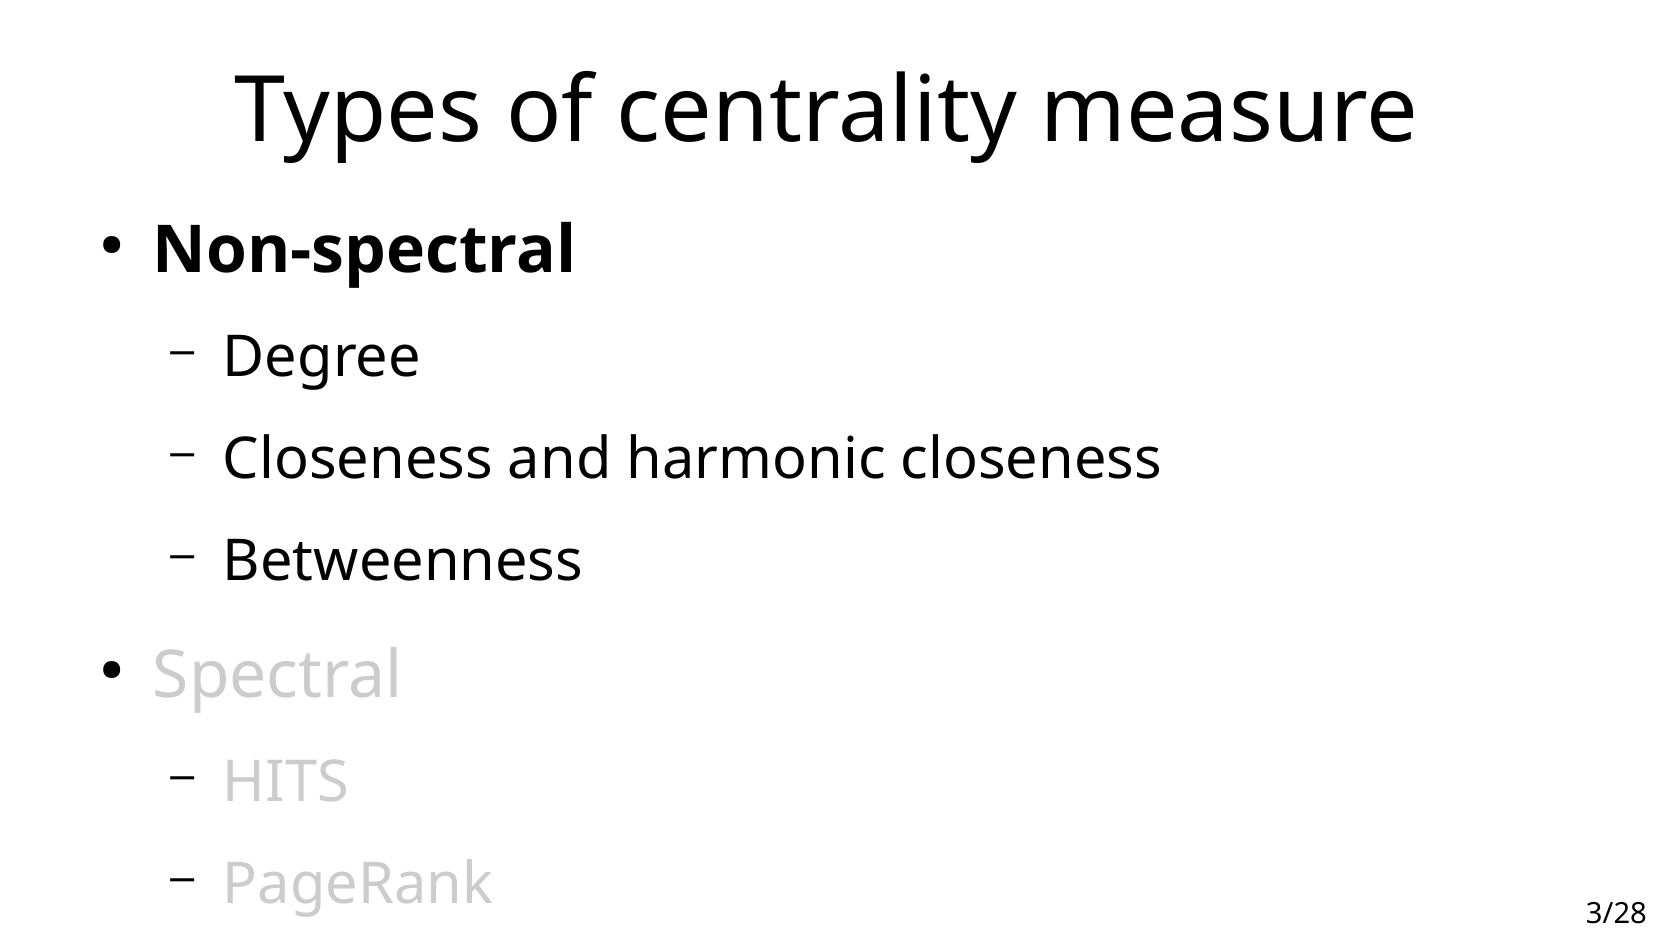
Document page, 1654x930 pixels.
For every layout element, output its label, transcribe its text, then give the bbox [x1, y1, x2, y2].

list Non-spectral Degree Closeness and harmonic closeness Betweenness Spectral HITS PageRank [82, 201, 1571, 921]
title Types of centrality measure [82, 2, 1571, 201]
